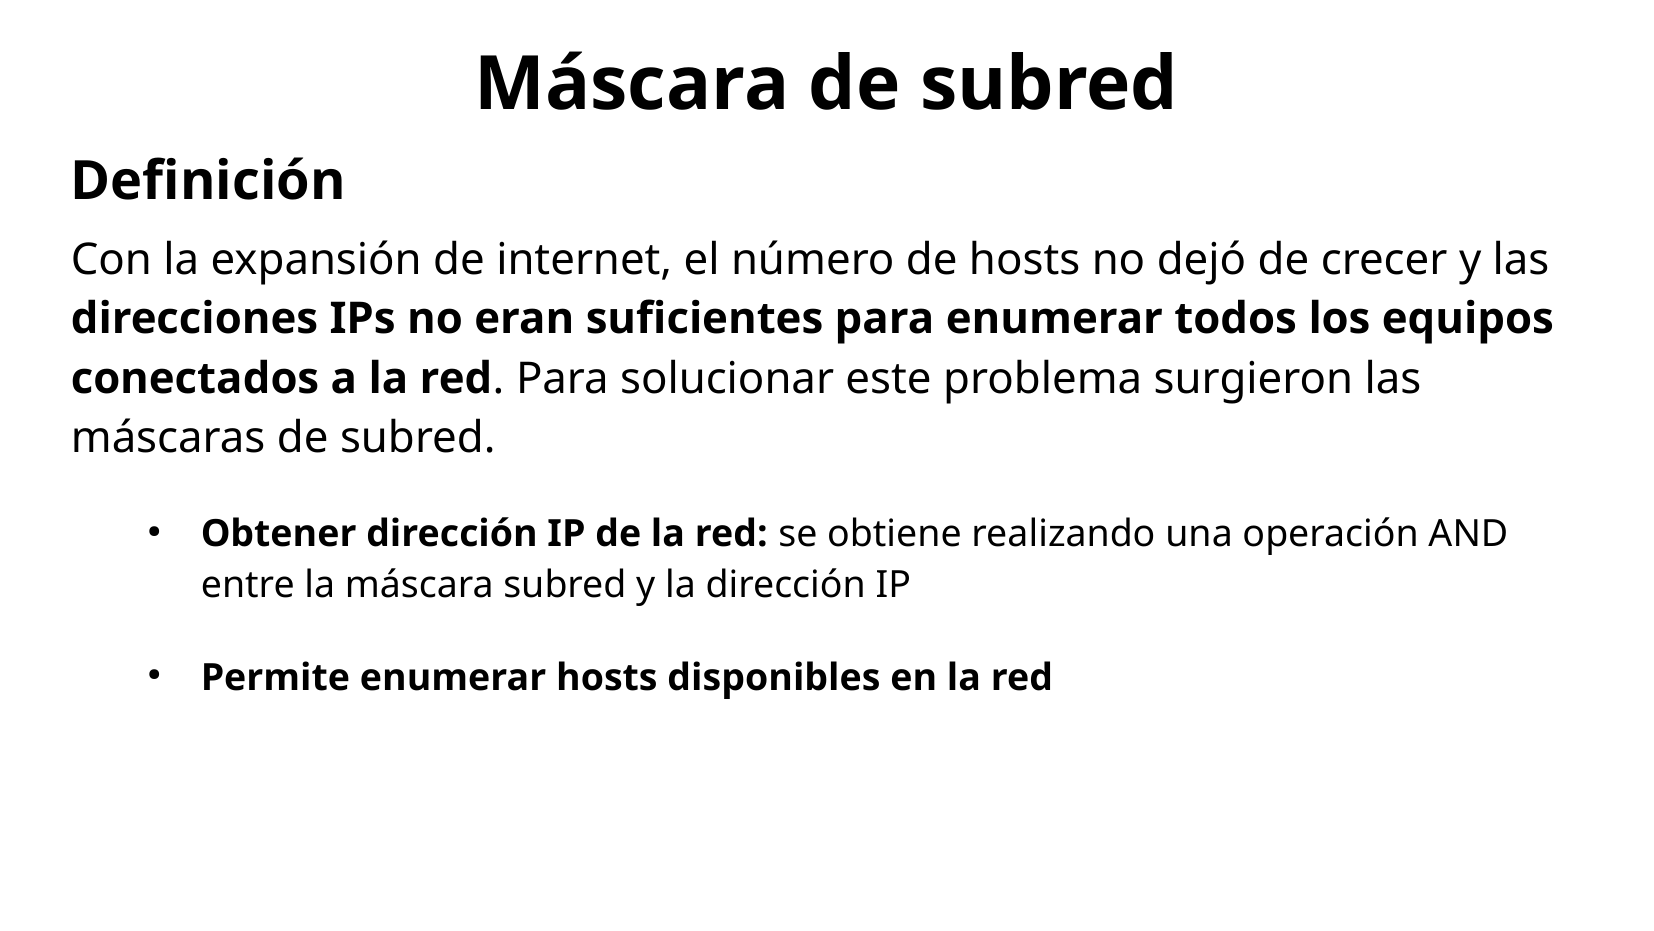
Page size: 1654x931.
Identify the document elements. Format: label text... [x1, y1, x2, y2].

title Máscara de subred [82, 25, 1571, 136]
list Definición Con la expansión de internet, el número de hosts no dejó de crecer y las direcciones IPs no eran suficientes para enumerar todos los equipos conectados a la red. Para solucionar este problema surgieron las máscaras de subred. Obtener dirección IP de la red: se obtiene realizando una operación AND entre la máscara subred y la dirección IP Permite enumerar hosts disponibles en la red [70, 141, 1583, 821]
